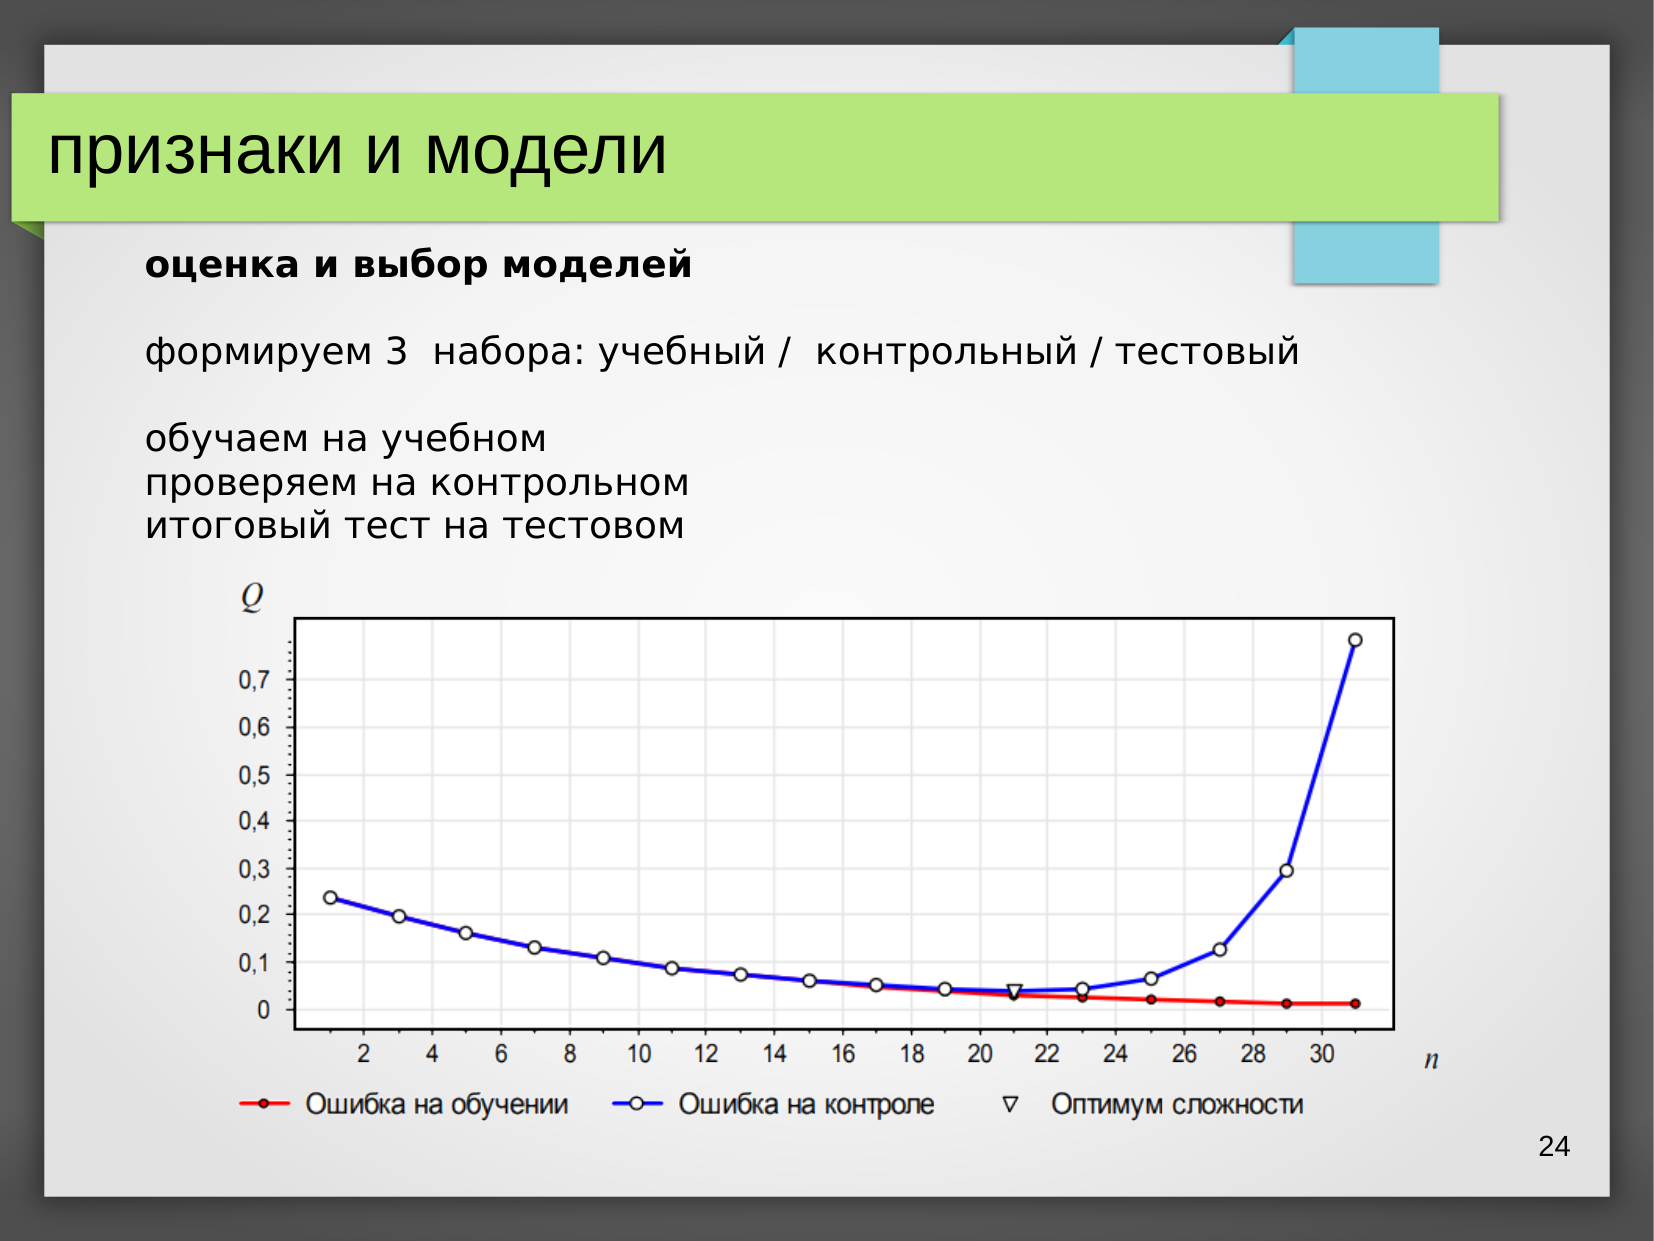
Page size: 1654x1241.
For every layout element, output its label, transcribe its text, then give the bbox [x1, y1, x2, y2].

picture [0, 0, 1654, 1241]
title признаки и модели [47, 109, 1465, 189]
text_box оценка и выбор моделей формируем 3 набора: учебный / контрольный / тестовый обучаем на учебном проверяем на контрольном итоговый тест на тестовом [129, 235, 1371, 569]
